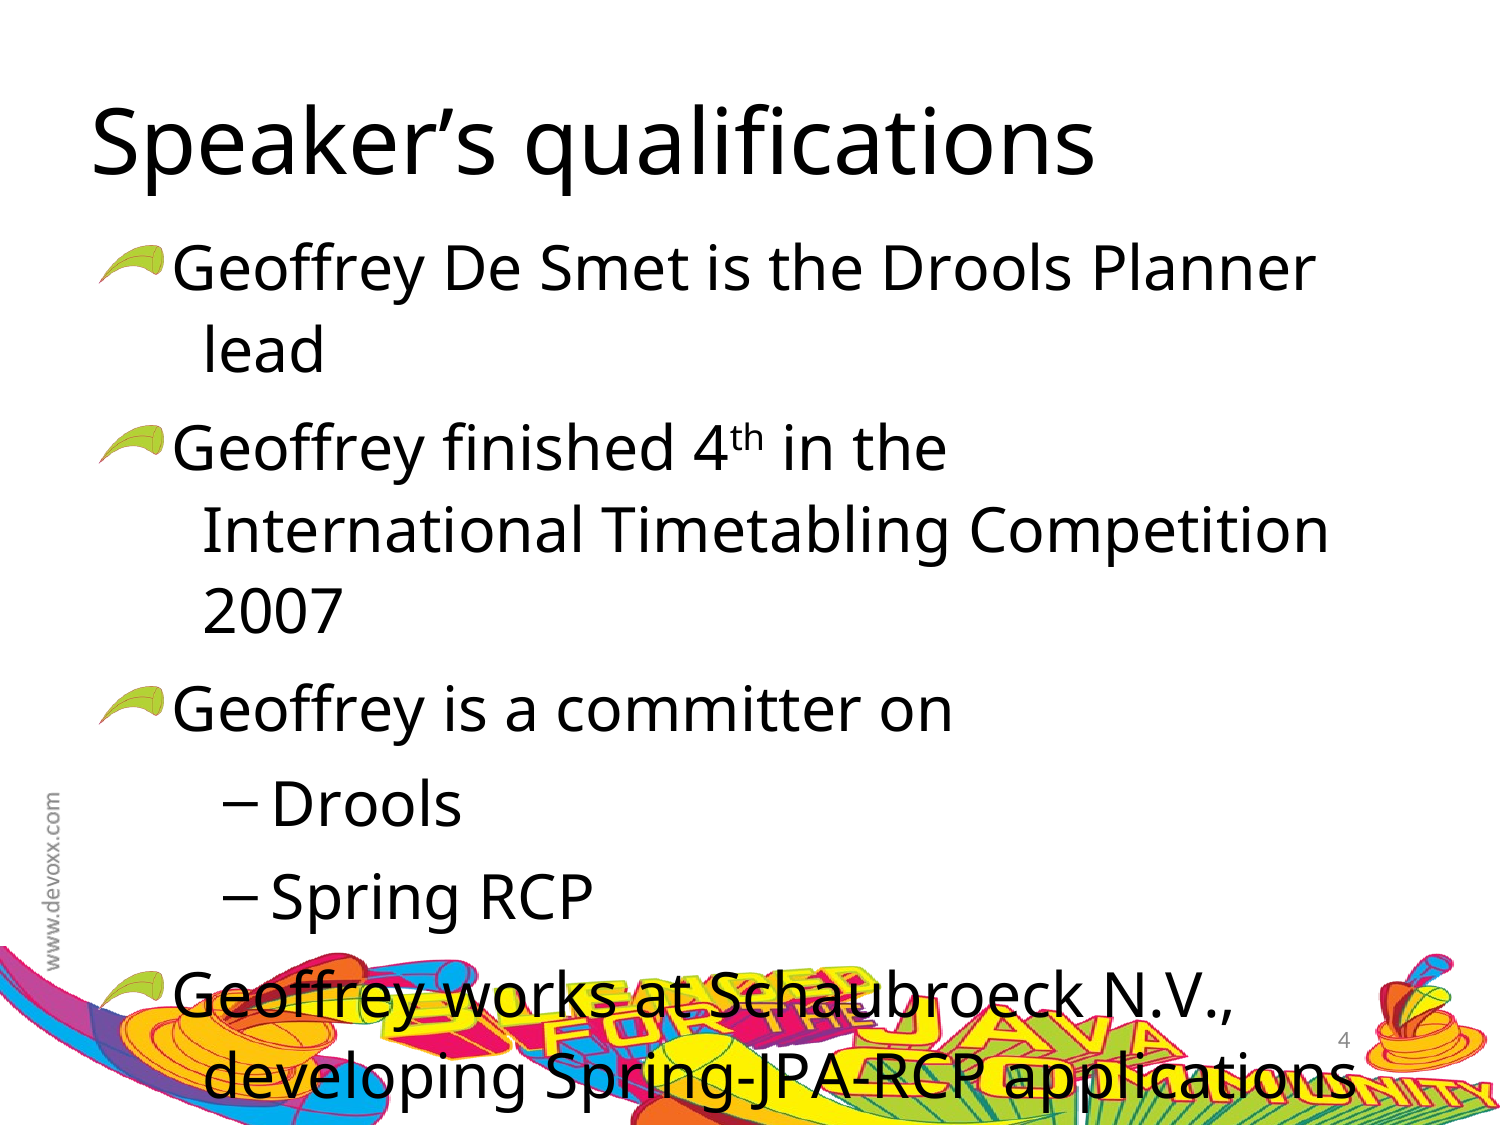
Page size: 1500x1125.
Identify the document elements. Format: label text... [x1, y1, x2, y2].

picture [0, 946, 1500, 1125]
title Speaker’s qualifications [75, 45, 1426, 218]
picture [0, 757, 75, 1030]
picture [590, 1086, 605, 1094]
list Geoffrey De Smet is the Drools Planner lead Geoffrey finished 4th in the International Timetabling Competition 2007 Geoffrey is a committer on Drools Spring RCP Geoffrey works at Schaubroeck N.V., developing Spring-JPA-RCP applications [75, 218, 1426, 1049]
